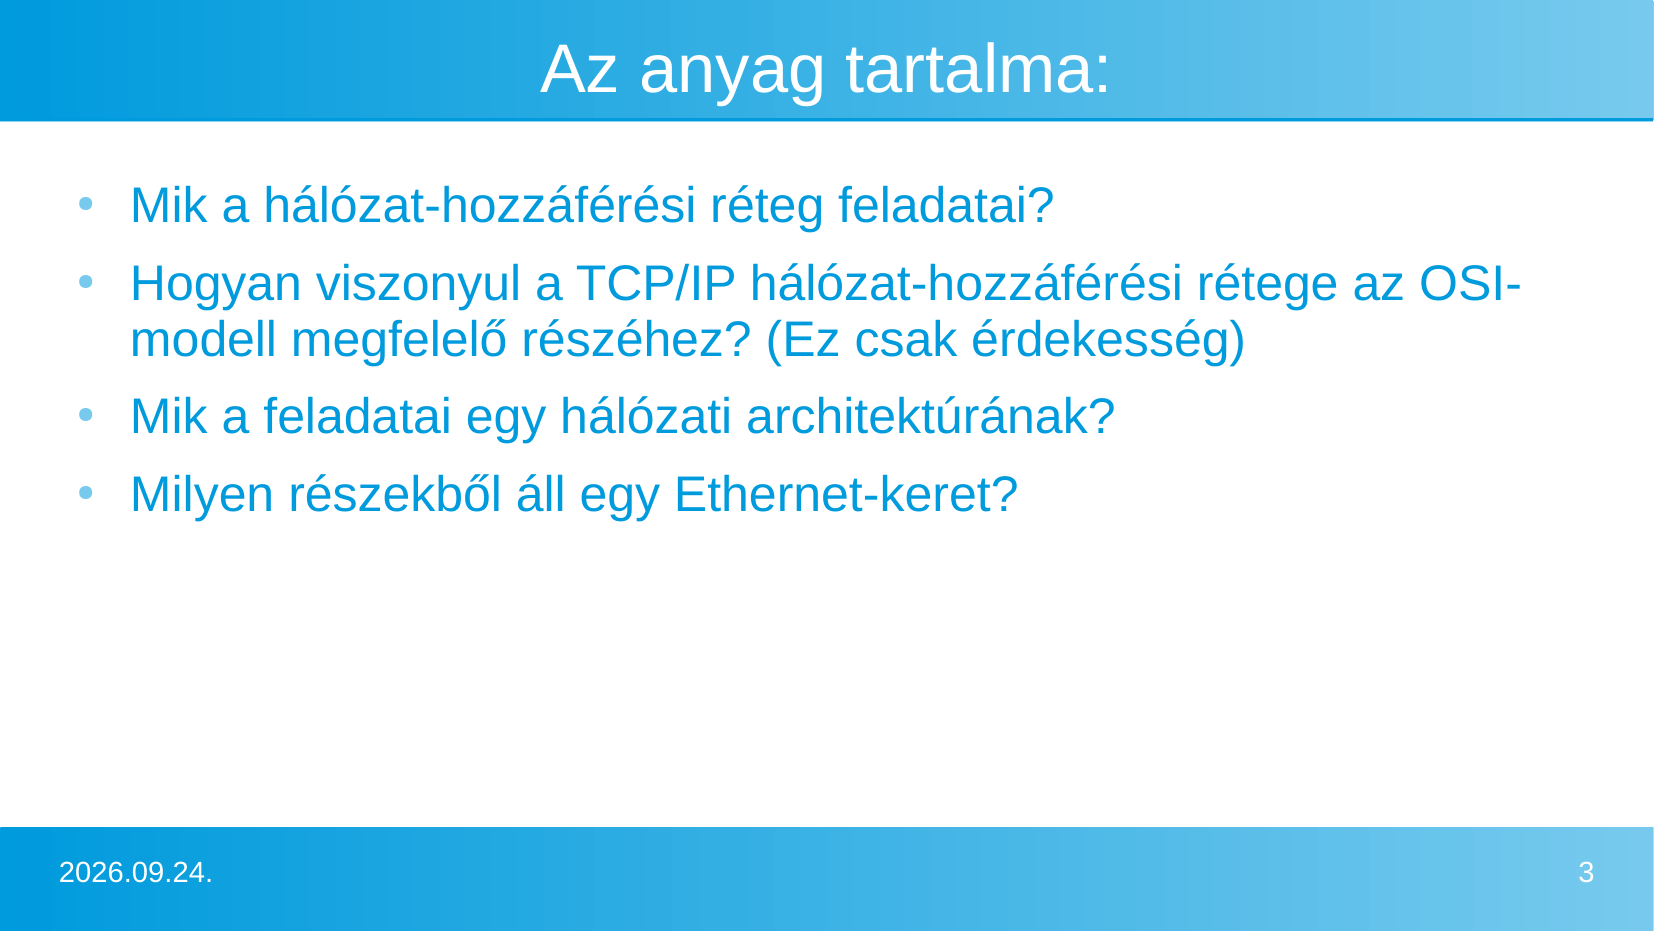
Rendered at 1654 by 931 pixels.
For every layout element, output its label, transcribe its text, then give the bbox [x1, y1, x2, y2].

title Az anyag tartalma: [59, 29, 1595, 108]
list Mik a hálózat-hozzáférési réteg feladatai? Hogyan viszonyul a TCP/IP hálózat-hozzáférési rétege az OSI-modell megfelelő részéhez? (Ez csak érdekesség) Mik a feladatai egy hálózati architektúrának? Milyen részekből áll egy Ethernet-keret? [59, 177, 1595, 768]
